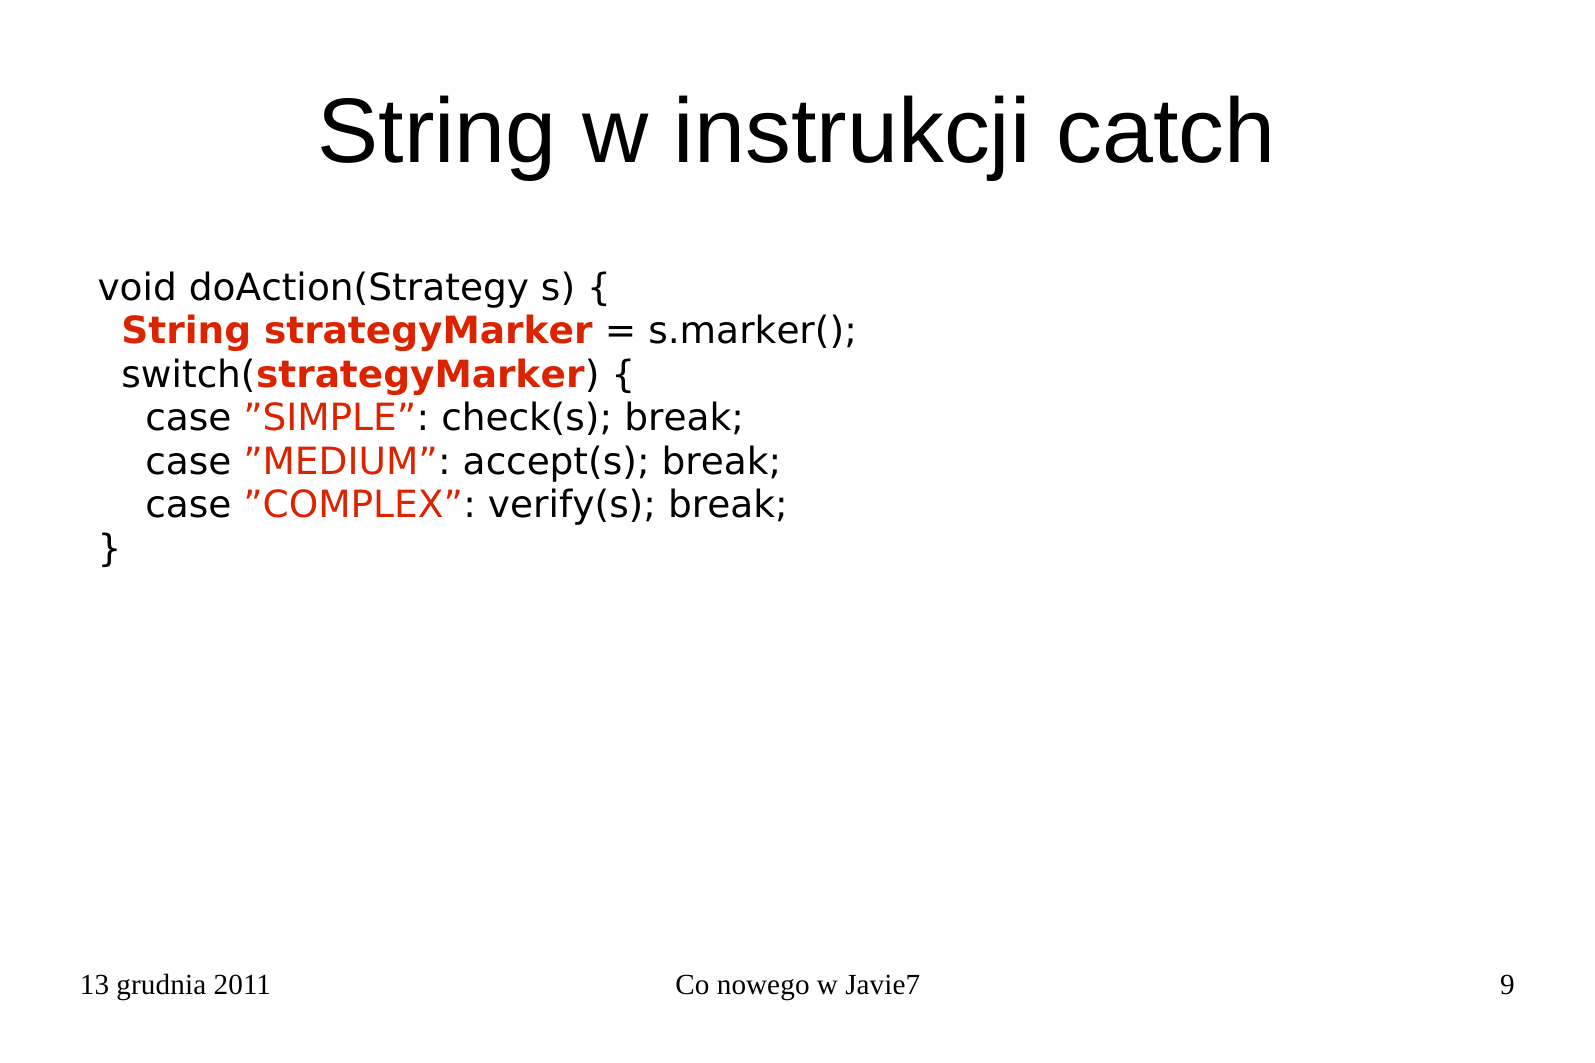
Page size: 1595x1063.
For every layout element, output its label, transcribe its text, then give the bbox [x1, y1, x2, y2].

title String w instrukcji catch [79, 42, 1515, 220]
text_box void doAction(Strategy s) { String strategyMarker = s.marker(); switch(strategyMarker) { case ”SIMPLE”: check(s); break; case ”MEDIUM”: accept(s); break; case ”COMPLEX”: verify(s); break; } [82, 258, 1004, 650]
